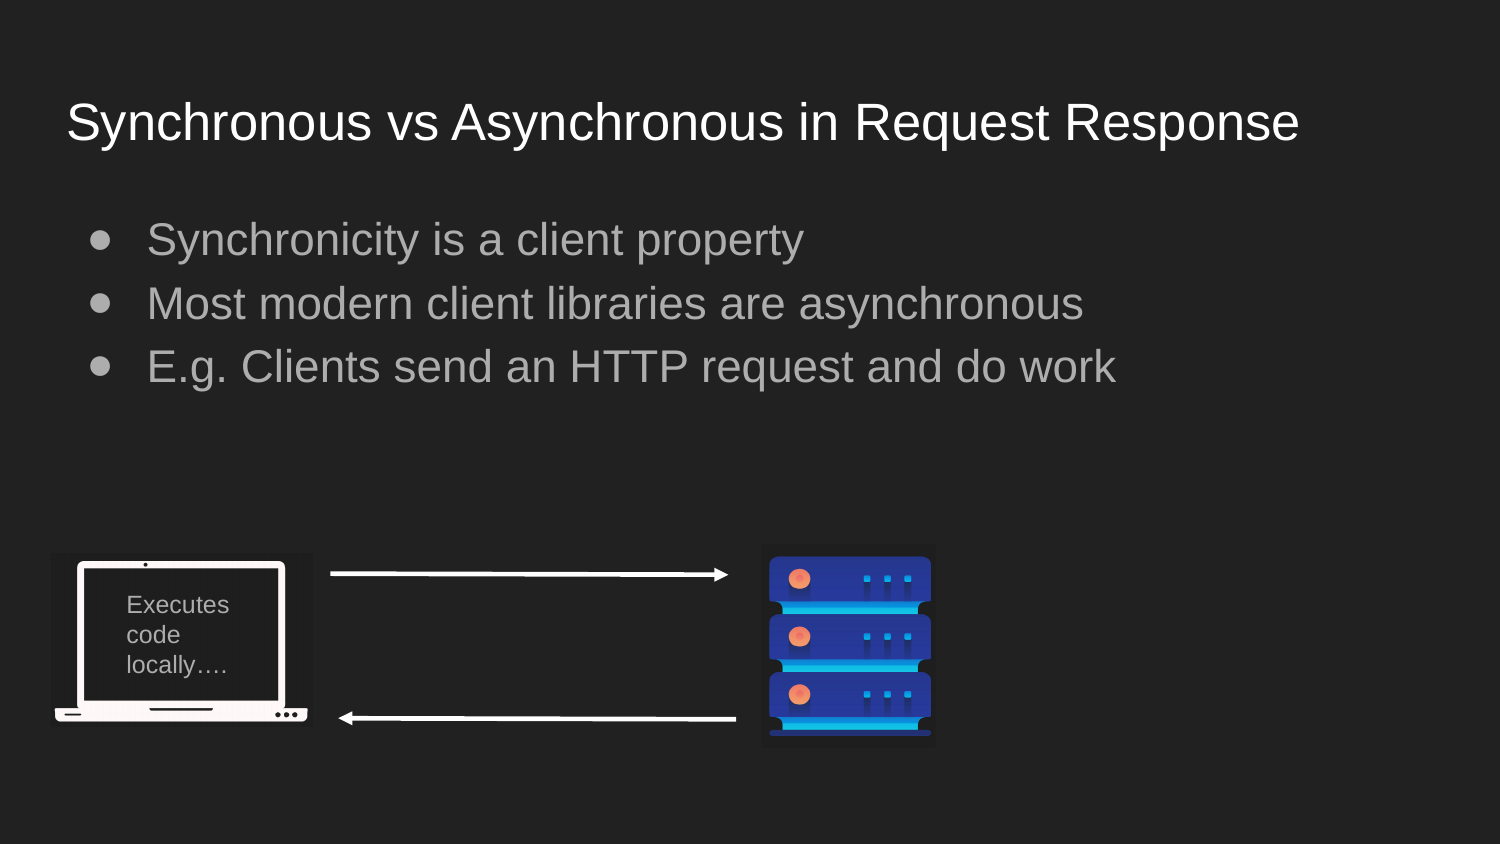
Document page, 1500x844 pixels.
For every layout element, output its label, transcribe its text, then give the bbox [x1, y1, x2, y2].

picture [51, 553, 314, 727]
title Synchronous vs Asynchronous in Request Response [51, 72, 1449, 167]
text_box Executes code locally…. [111, 573, 415, 694]
picture [761, 544, 936, 748]
list Synchronicity is a client property Most modern client libraries are asynchronous E.g. Clients send an HTTP request and do work [56, 186, 1356, 511]
